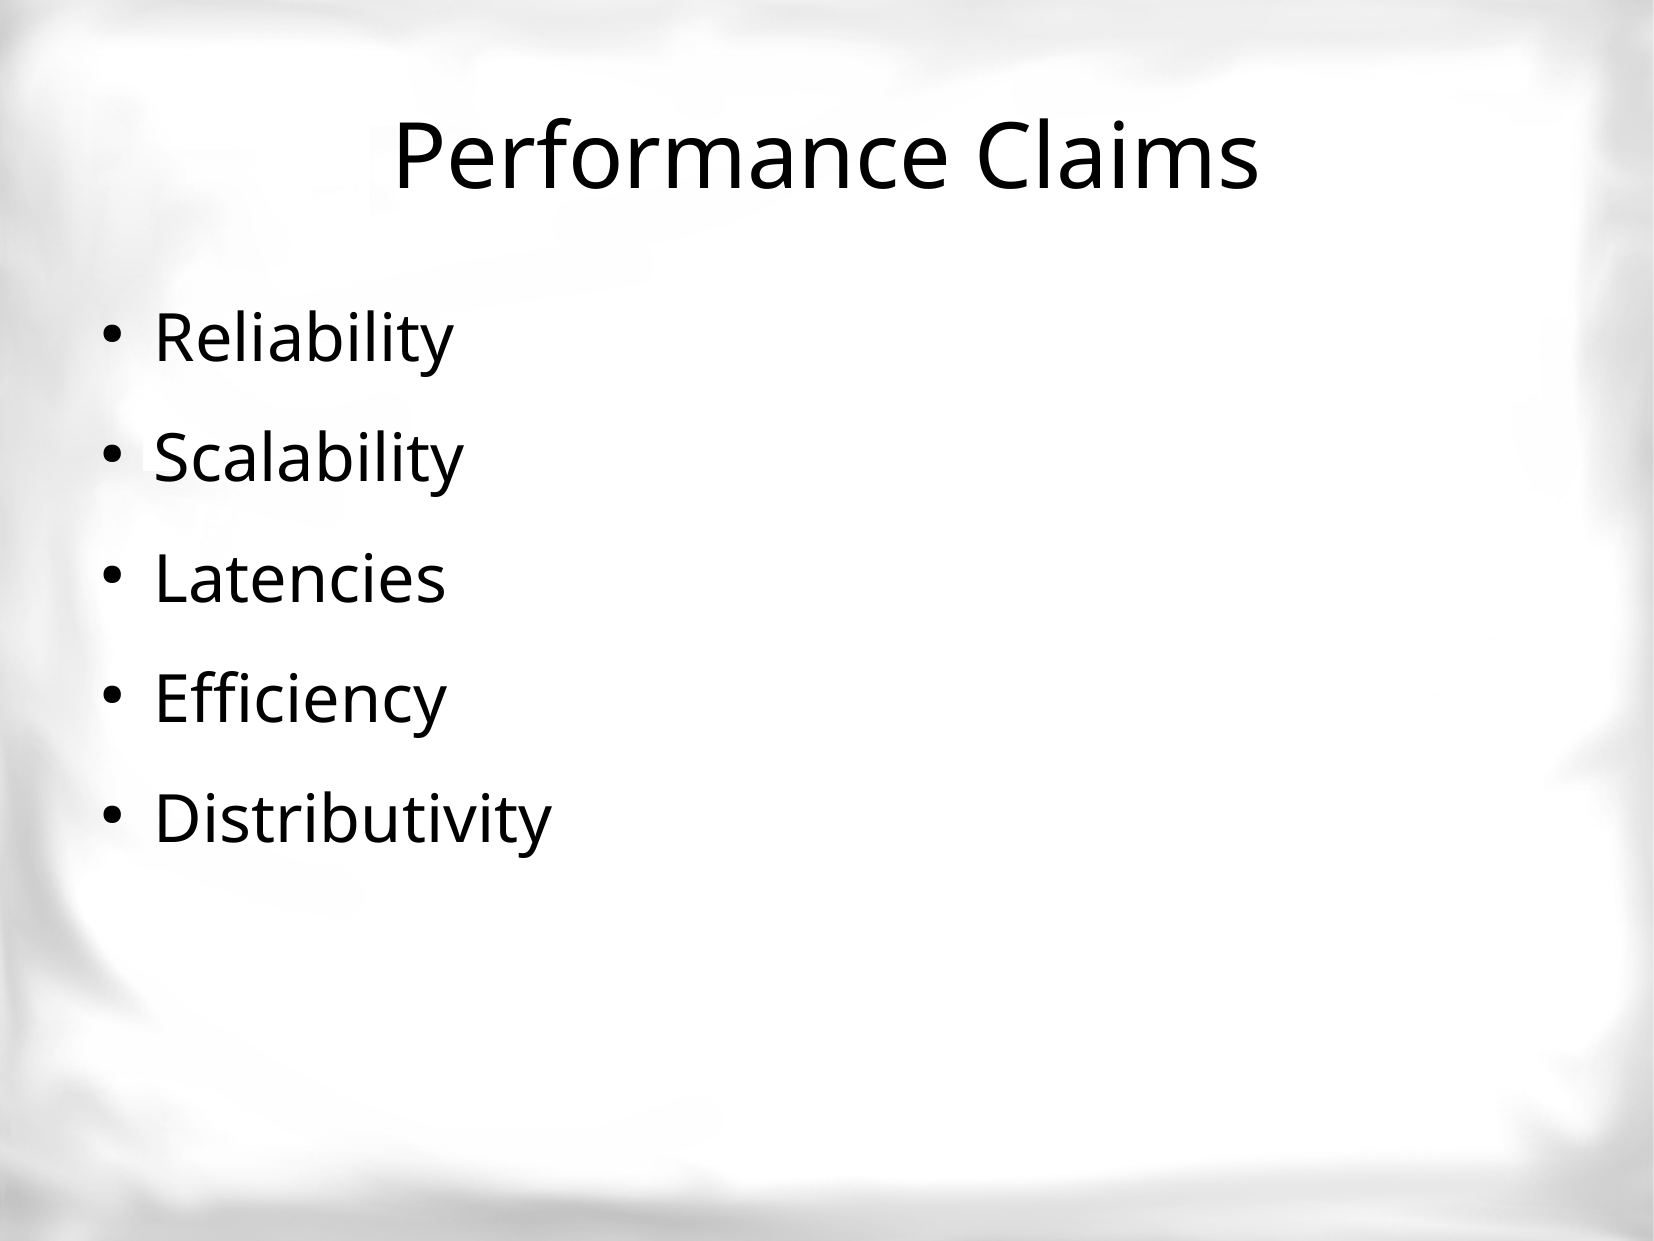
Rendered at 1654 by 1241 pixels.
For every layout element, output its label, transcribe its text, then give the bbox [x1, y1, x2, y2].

title Performance Claims [82, 49, 1571, 257]
picture [0, 0, 1654, 1241]
list Reliability Scalability Latencies Efficiency Distributivity [82, 290, 1571, 1010]
